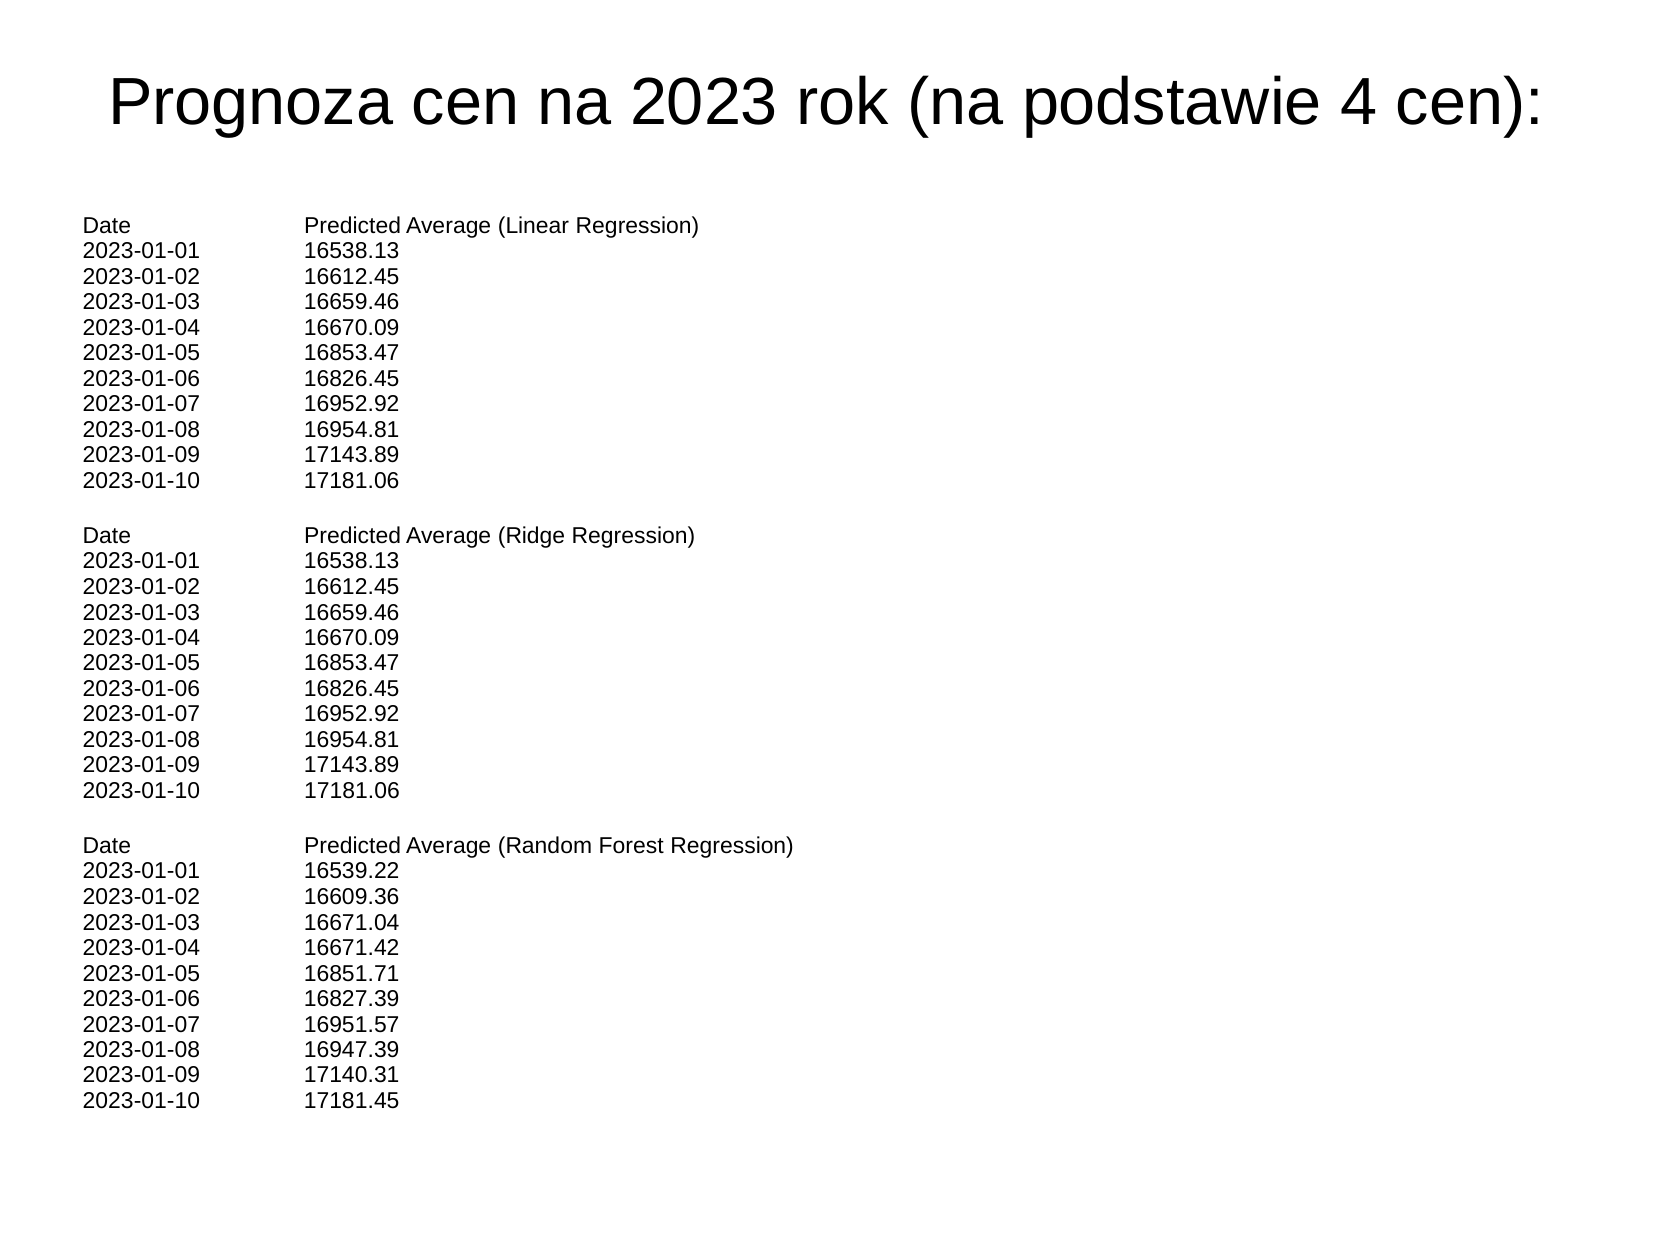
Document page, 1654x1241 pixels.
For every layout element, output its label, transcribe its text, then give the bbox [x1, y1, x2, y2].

title Prognoza cen na 2023 rok (na podstawie 4 cen): [82, 49, 1571, 154]
list Date Predicted Average (Linear Regression) 2023-01-01 16538.13 2023-01-02 16612.45 2023-01-03 16659.46 2023-01-04 16670.09 2023-01-05 16853.47 2023-01-06 16826.45 2023-01-07 16952.92 2023-01-08 16954.81 2023-01-09 17143.89 2023-01-10 17181.06 Date Predicted Average (Ridge Regression) 2023-01-01 16538.13 2023-01-02 16612.45 2023-01-03 16659.46 2023-01-04 16670.09 2023-01-05 16853.47 2023-01-06 16826.45 2023-01-07 16952.92 2023-01-08 16954.81 2023-01-09 17143.89 2023-01-10 17181.06 Date Predicted Average (Random Forest Regression) 2023-01-01 16539.22 2023-01-02 16609.36 2023-01-03 16671.04 2023-01-04 16671.42 2023-01-05 16851.71 2023-01-06 16827.39 2023-01-07 16951.57 2023-01-08 16947.39 2023-01-09 17140.31 2023-01-10 17181.45 [82, 212, 1571, 1122]
